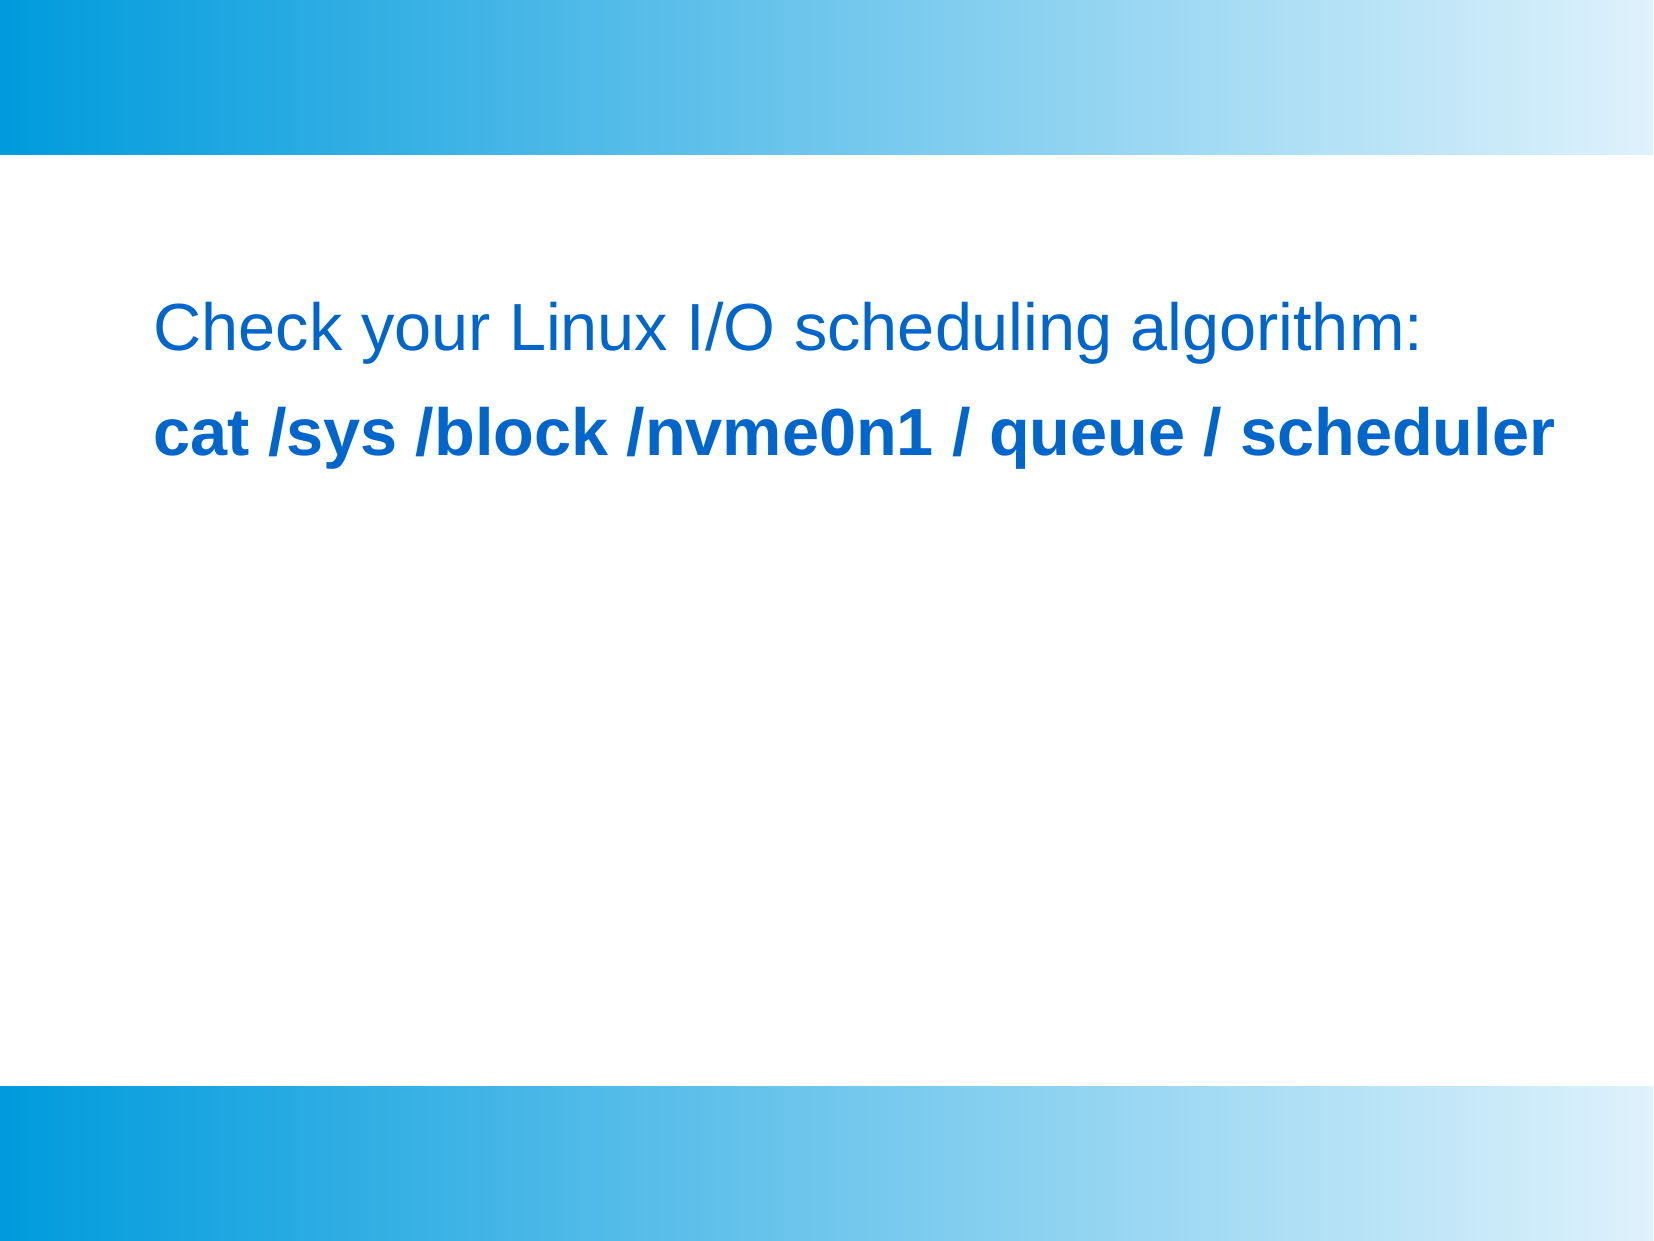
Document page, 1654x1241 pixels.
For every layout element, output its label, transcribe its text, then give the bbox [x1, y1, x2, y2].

list Check your Linux I/O scheduling algorithm: cat /sys /block /nvme0n1 / queue / scheduler [82, 290, 1571, 1010]
